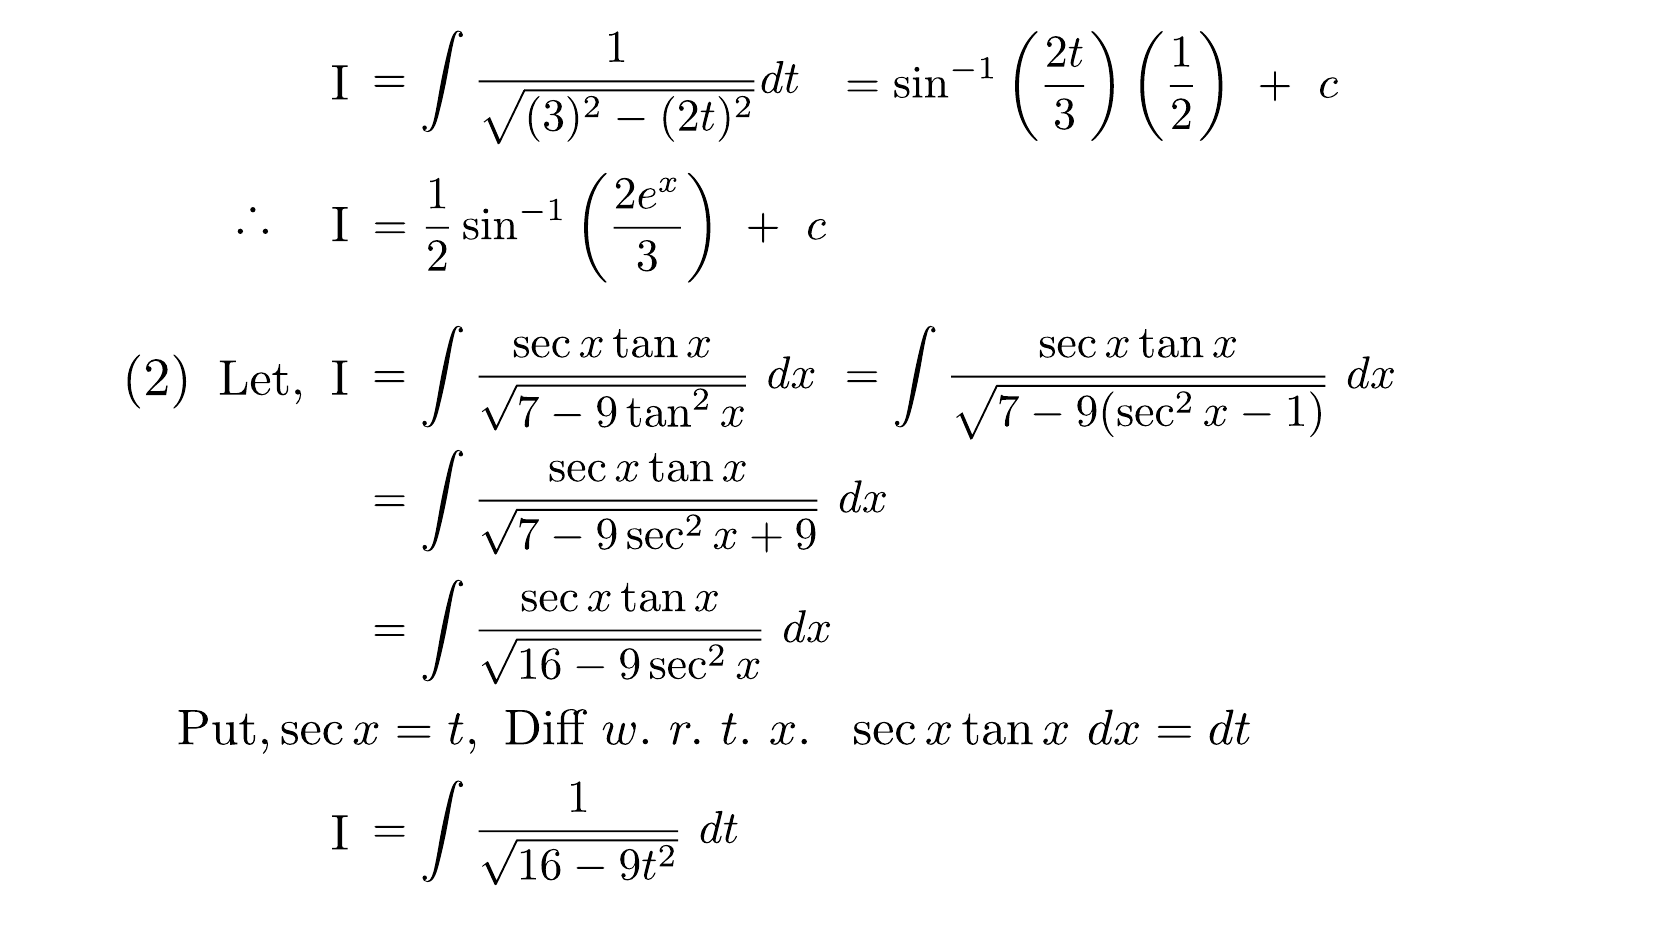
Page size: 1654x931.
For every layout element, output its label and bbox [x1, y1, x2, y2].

text_box [332, 360, 348, 395]
text_box [373, 325, 815, 431]
text_box [124, 354, 187, 409]
text_box [373, 30, 799, 145]
text_box [332, 65, 348, 100]
text_box [374, 172, 826, 283]
text_box [178, 709, 1251, 754]
text_box [847, 31, 1338, 141]
text_box [846, 325, 1394, 440]
text_box [237, 207, 269, 234]
text_box [374, 449, 886, 555]
text_box [374, 579, 831, 685]
text_box [332, 815, 348, 850]
title [47, 36, 1607, 898]
text_box [332, 207, 348, 242]
text_box [219, 360, 302, 405]
text_box [374, 780, 738, 886]
